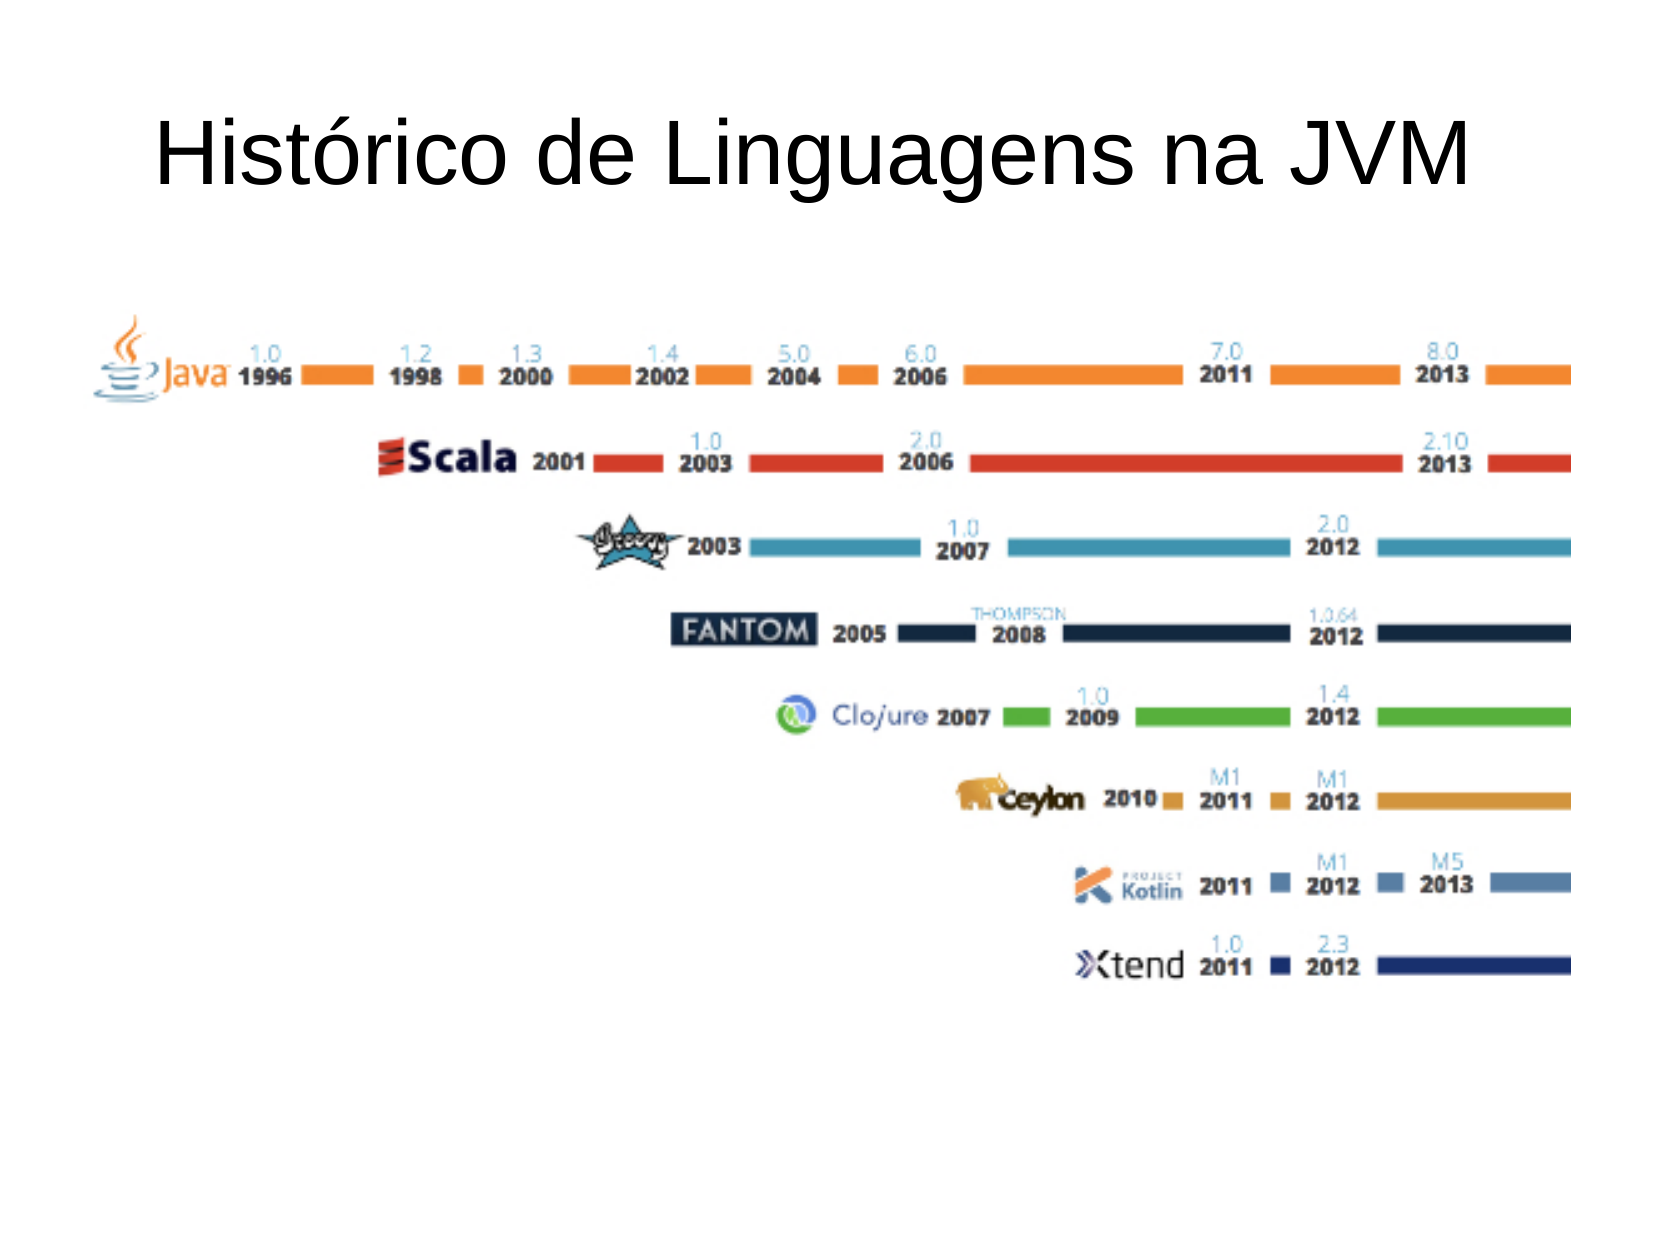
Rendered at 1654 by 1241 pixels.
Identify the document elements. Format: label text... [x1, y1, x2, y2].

picture [82, 308, 1571, 991]
title Histórico de Linguagens na JVM [82, 49, 1571, 257]
